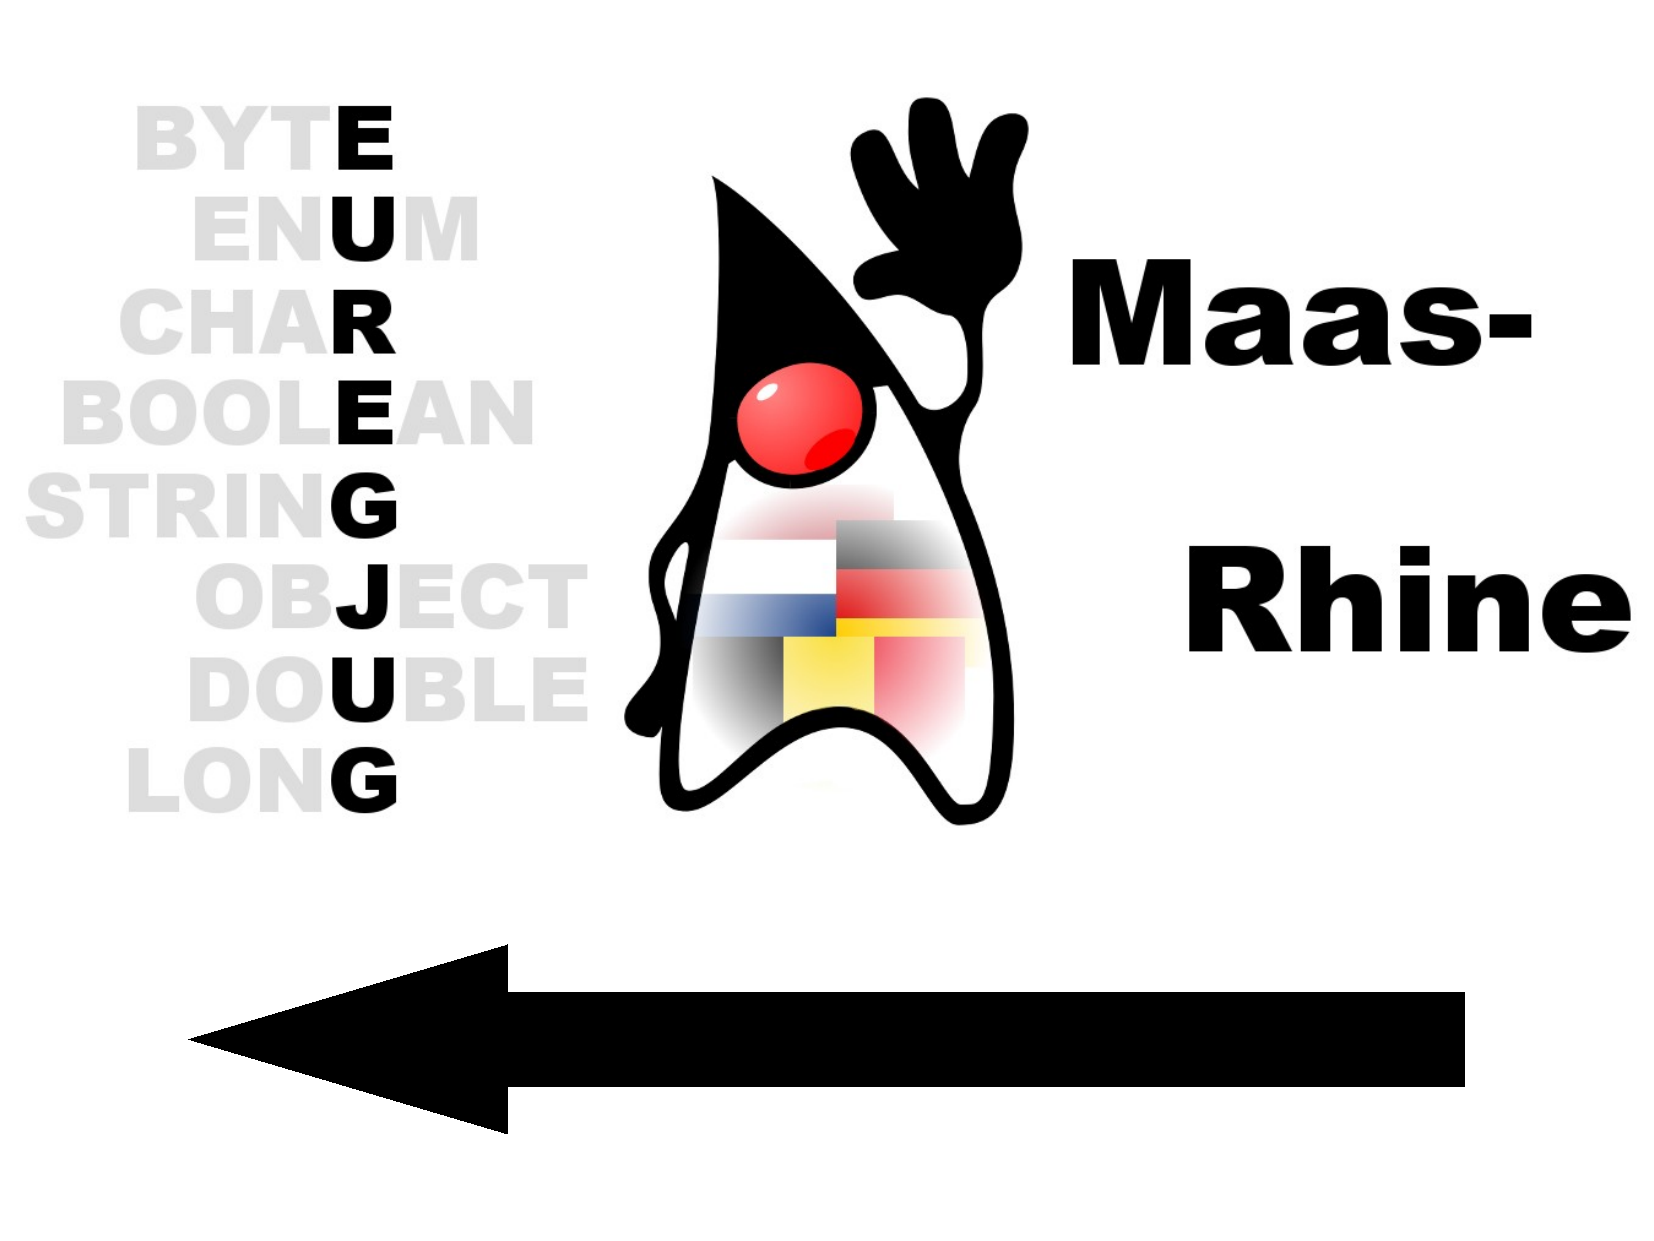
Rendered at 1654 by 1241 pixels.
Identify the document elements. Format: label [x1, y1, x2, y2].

picture [0, 73, 1654, 839]
text_box [188, 944, 1465, 1134]
